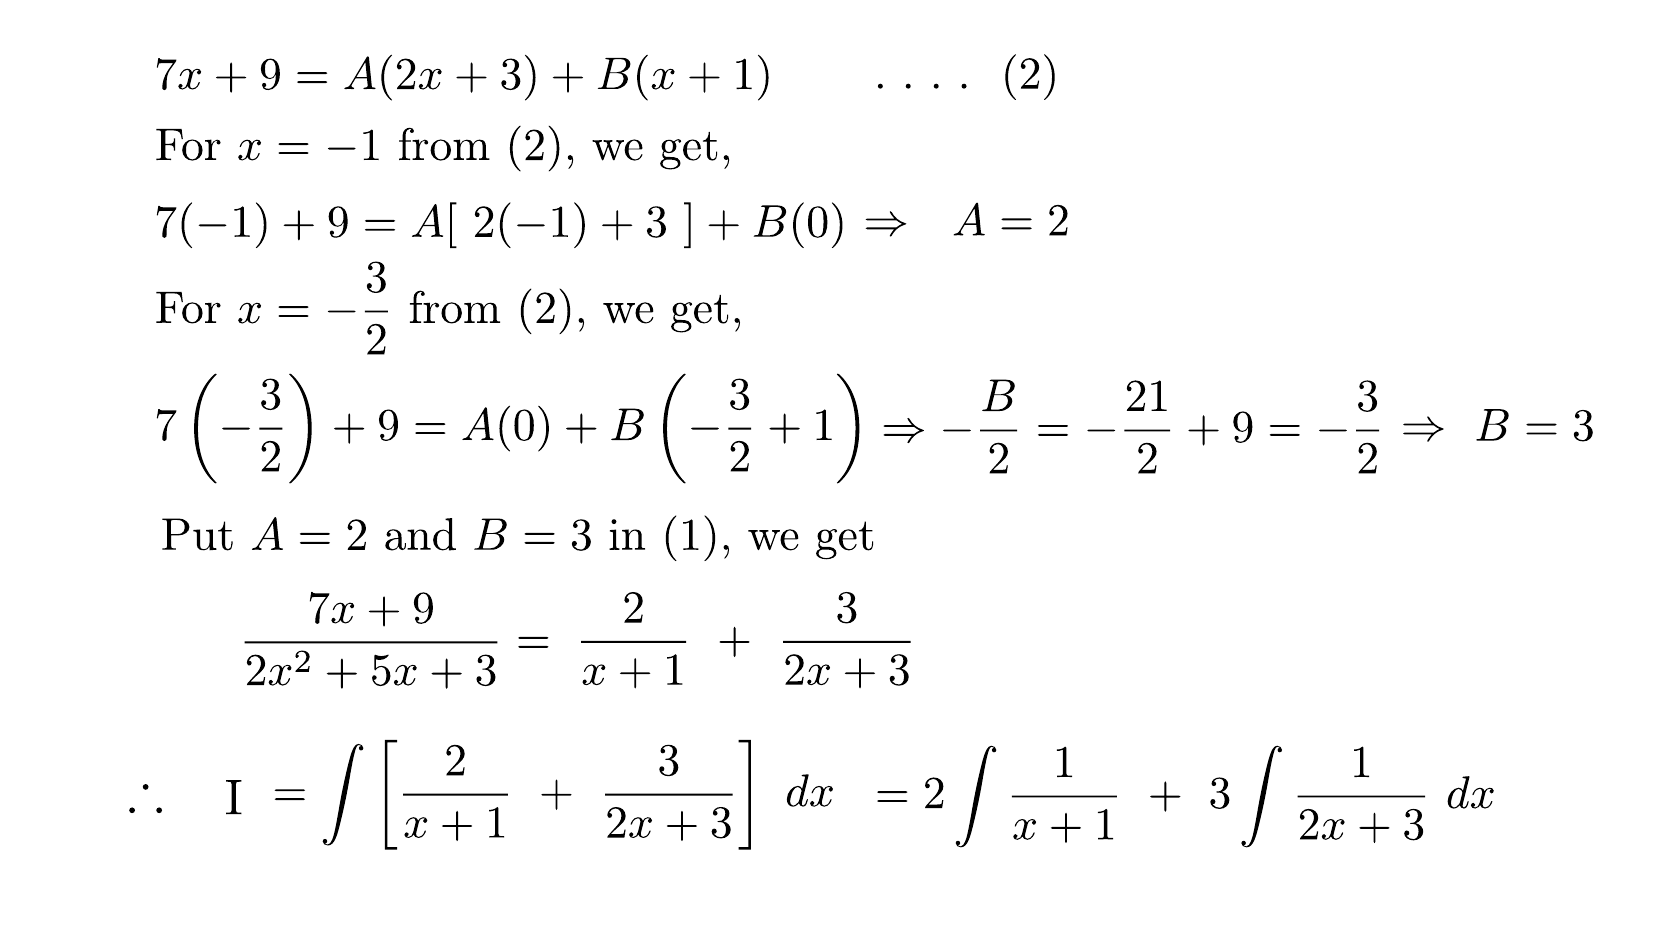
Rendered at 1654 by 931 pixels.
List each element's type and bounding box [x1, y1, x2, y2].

text_box [883, 379, 1380, 474]
text_box [156, 125, 730, 172]
text_box [156, 373, 860, 484]
text_box [581, 591, 911, 689]
text_box [129, 784, 163, 814]
text_box [226, 780, 242, 815]
text_box [156, 261, 741, 355]
title [47, 36, 1607, 898]
text_box [274, 739, 833, 850]
text_box [1402, 409, 1593, 442]
text_box [156, 202, 843, 249]
text_box [244, 591, 549, 689]
text_box [876, 54, 1055, 100]
text_box [156, 54, 769, 101]
text_box [865, 202, 1068, 237]
text_box [876, 745, 1494, 848]
text_box [162, 515, 874, 562]
